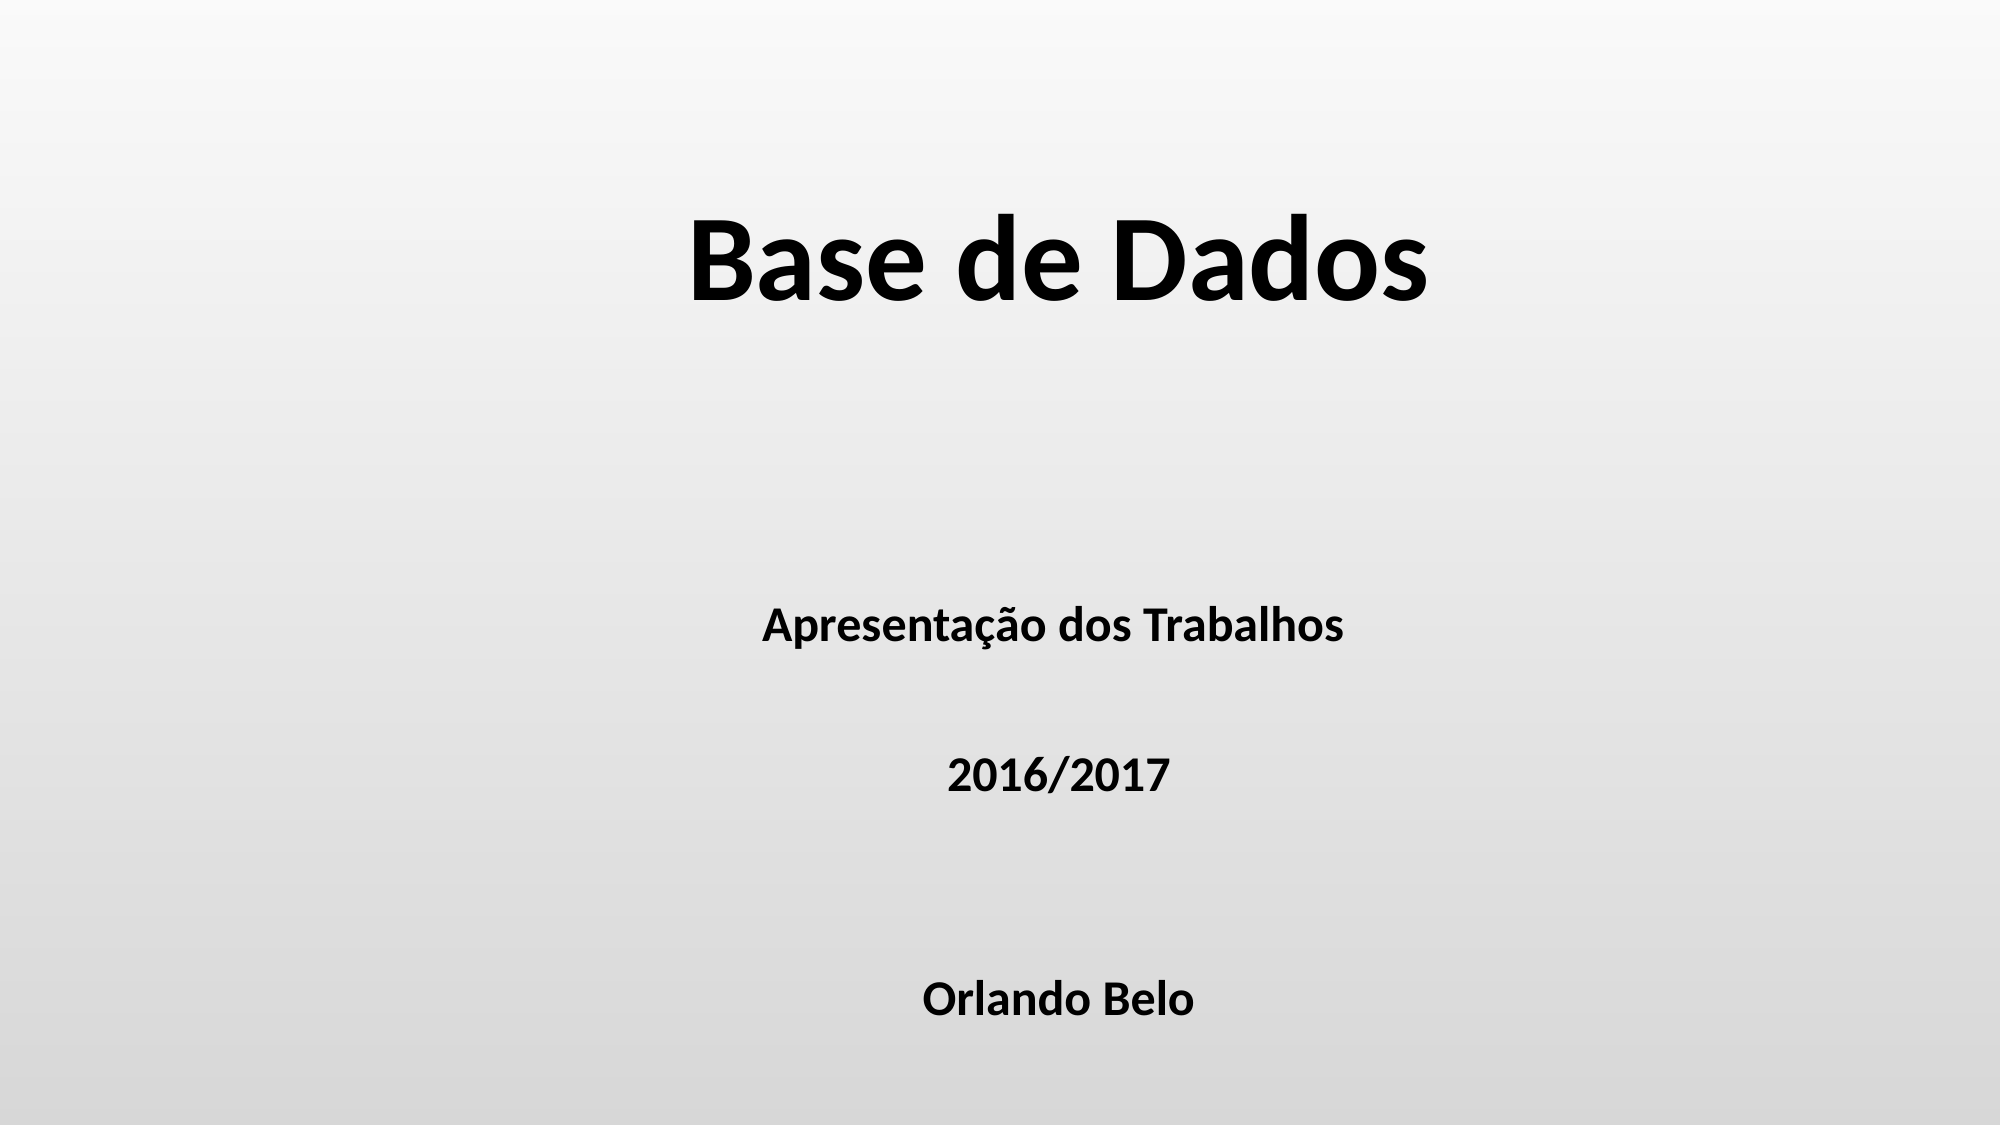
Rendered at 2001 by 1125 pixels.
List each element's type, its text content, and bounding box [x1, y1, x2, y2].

title Base de Dados [308, 175, 1809, 567]
subtitle Apresentação dos Trabalhos 2016/2017 Orlando Belo [249, 590, 1868, 1051]
